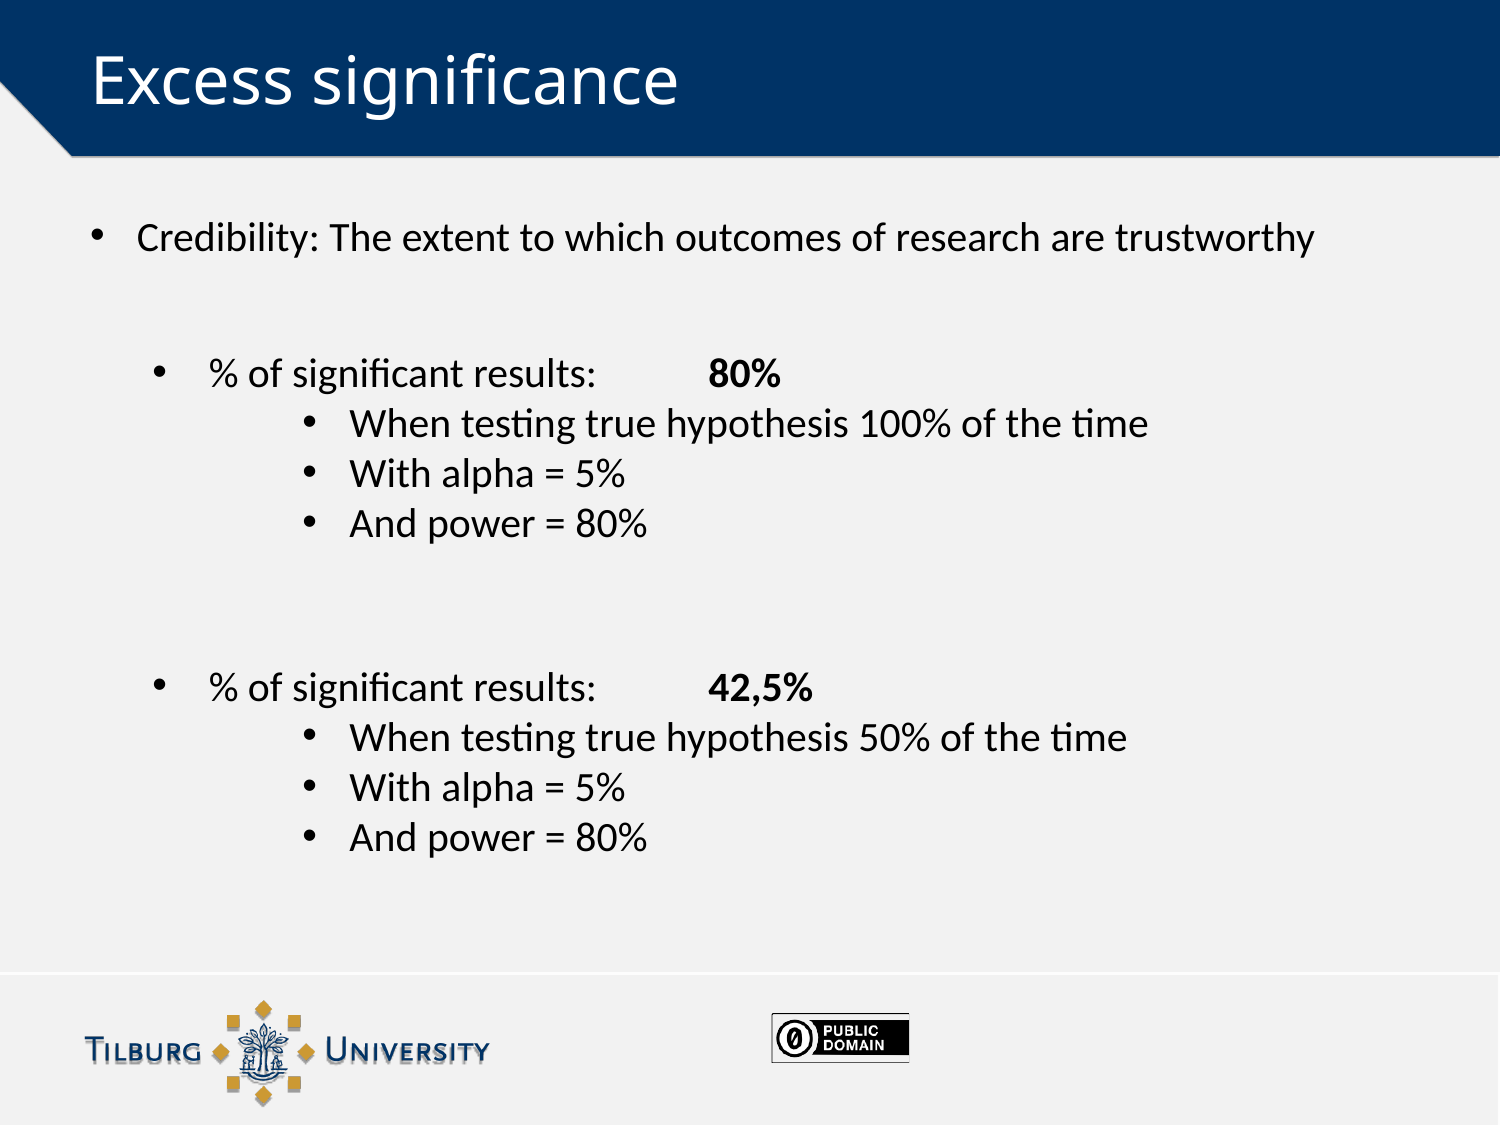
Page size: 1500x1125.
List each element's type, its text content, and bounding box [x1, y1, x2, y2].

text_box % of significant results: When testing true hypothesis 100% of the time With alpha = 5% And power = 80% [137, 338, 1441, 623]
text_box Credibility: The extent to which outcomes of research are trustworthy [75, 201, 1414, 268]
title Excess significance [75, 0, 1426, 156]
text_box 80% [693, 338, 830, 404]
text_box % of significant results: When testing true hypothesis 50% of the time With alpha = 5% And power = 80% [137, 652, 1441, 937]
text_box [772, 1014, 909, 1062]
text_box 42,5% [693, 652, 885, 718]
